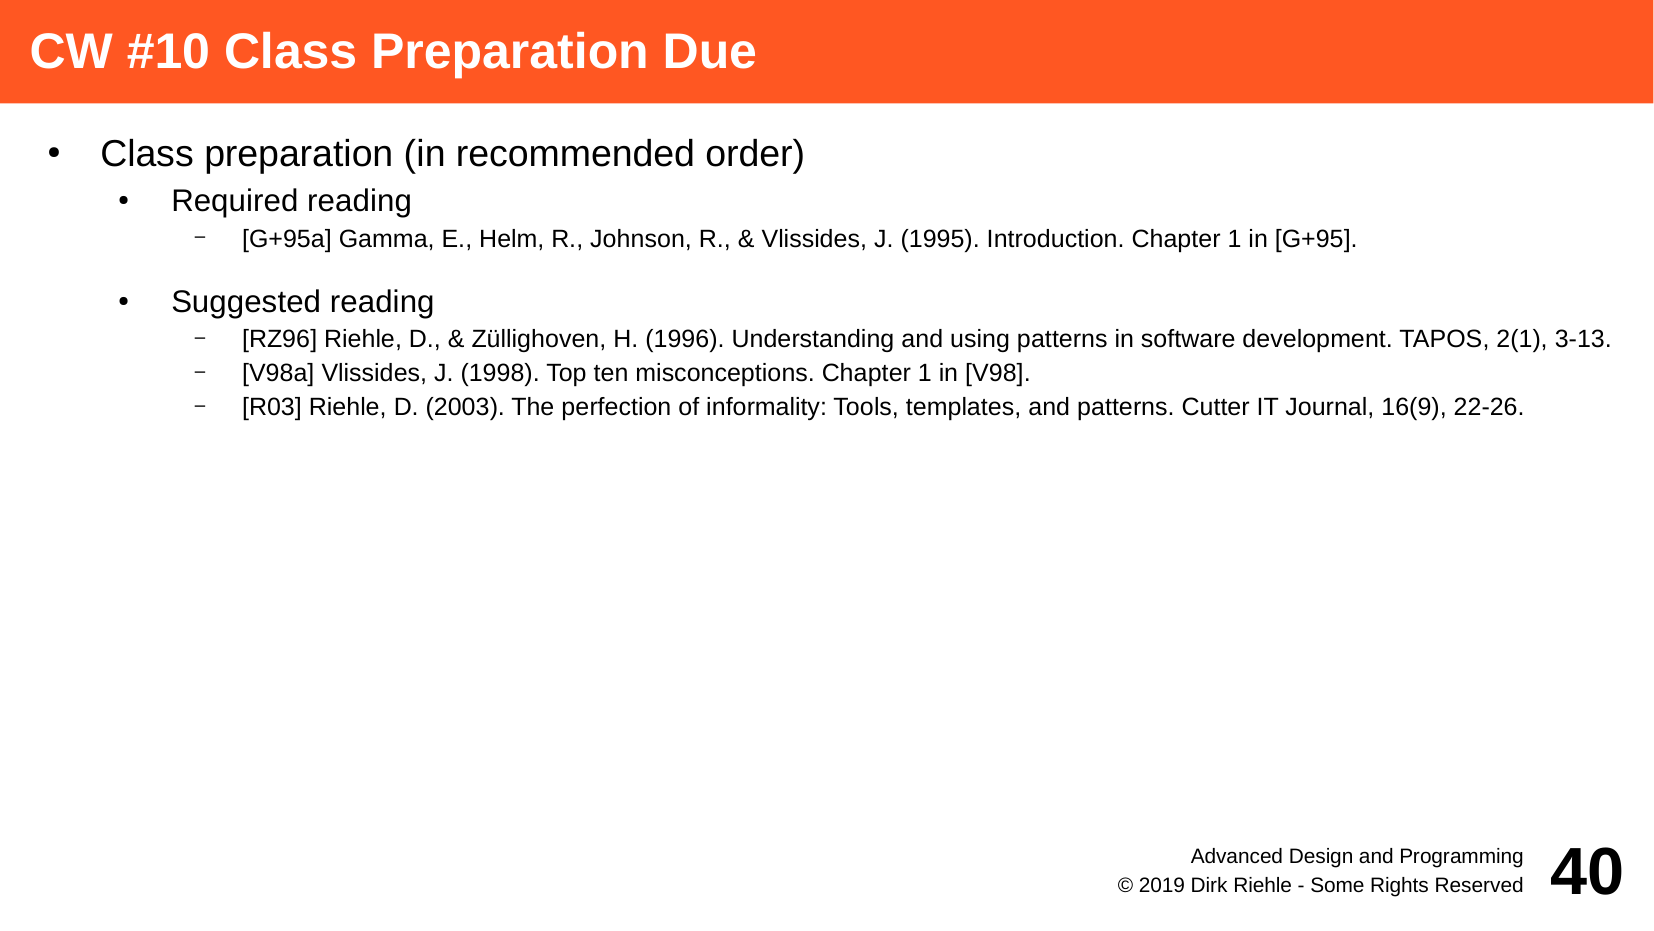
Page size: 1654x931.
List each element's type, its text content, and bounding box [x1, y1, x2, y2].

list Class preparation (in recommended order) Required reading [G+95a] Gamma, E., Helm, R., Johnson, R., & Vlissides, J. (1995). Introduction. Chapter 1 in [G+95]. Suggested reading [RZ96] Riehle, D., & Züllighoven, H. (1996). Understanding and using patterns in software development. TAPOS, 2(1), 3-13. [V98a] Vlissides, J. (1998). Top ten misconceptions. Chapter 1 in [V98]. [R03] Riehle, D. (2003). The perfection of informality: Tools, templates, and patterns. Cutter IT Journal, 16(9), 22-26. [29, 132, 1625, 813]
title CW #10 Class Preparation Due [0, 0, 1654, 104]
